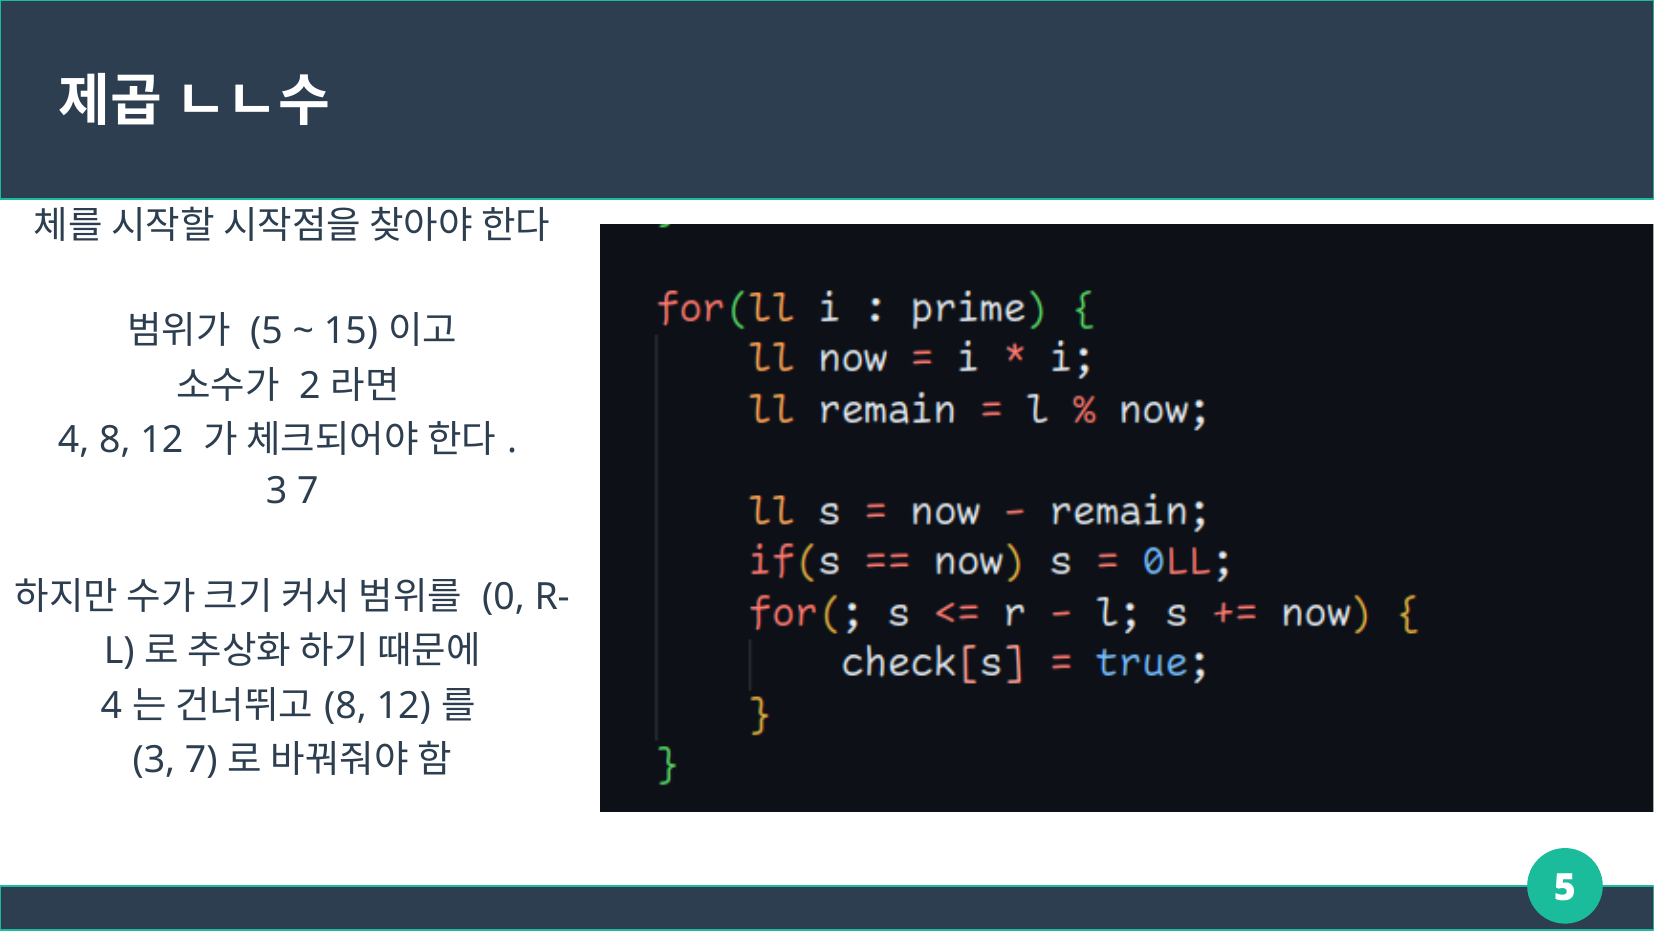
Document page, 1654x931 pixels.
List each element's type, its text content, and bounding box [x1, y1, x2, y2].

picture [601, 224, 1654, 812]
title 제곱 ㄴㄴ수 [59, 37, 1595, 155]
text_box 체를 시작할 시작점을 찾아야 한다 범위가 (5 ~ 15)이고 소수가 2라면 4, 8, 12 가 체크되어야 한다. 3 7 하지만 수가 크기 커서 범위를 (0, R-L)로 추상화 하기 때문에 4는 건너뛰고(8, 12)를 (3, 7)로 바꿔줘야 함 [0, 187, 601, 931]
